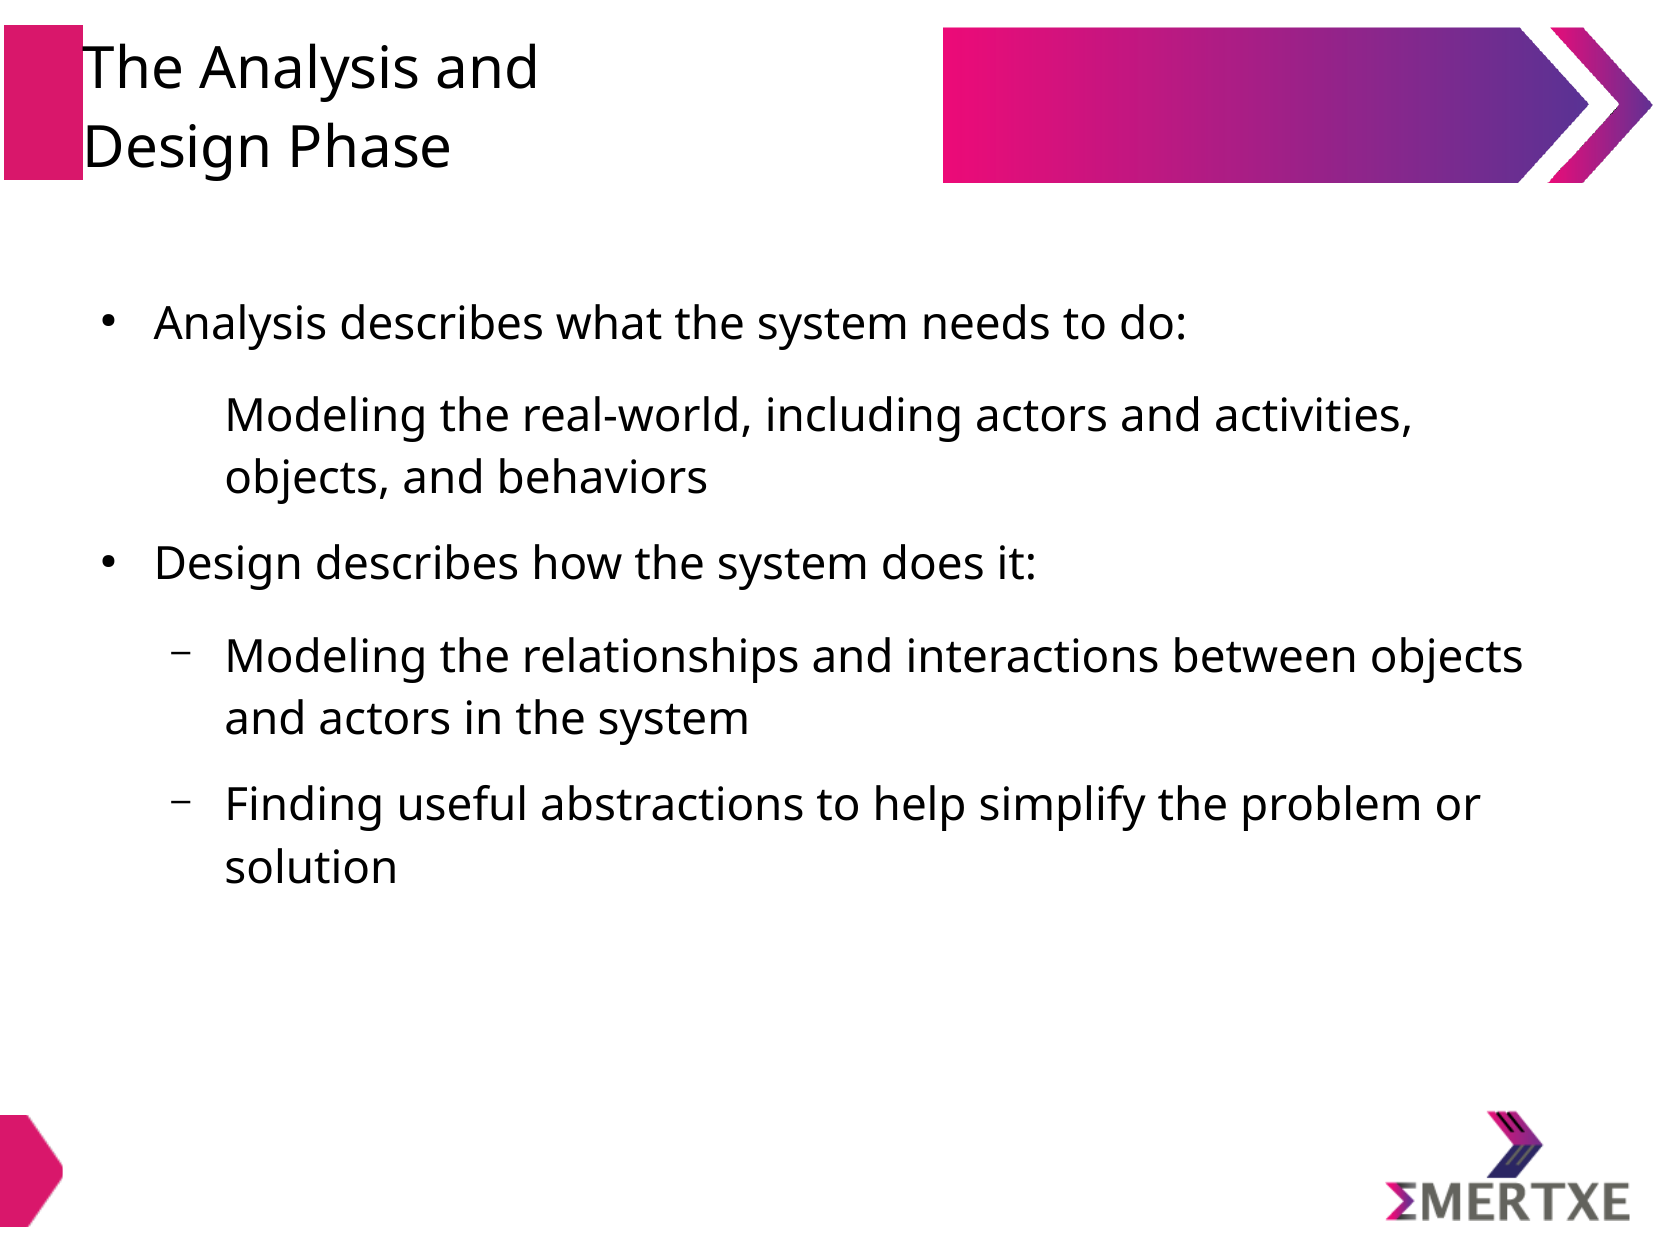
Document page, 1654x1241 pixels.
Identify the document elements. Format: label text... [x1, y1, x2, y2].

title The Analysis and Design Phase [82, 2, 1571, 210]
picture [1571, 27, 1653, 183]
picture [1385, 1107, 1631, 1221]
list Analysis describes what the system needs to do: Modeling the real-world, including actors and activities, objects, and behaviors Design describes how the system does it: Modeling the relationships and interactions between objects and actors in the system Finding useful abstractions to help simplify the problem or solution [82, 290, 1571, 1010]
